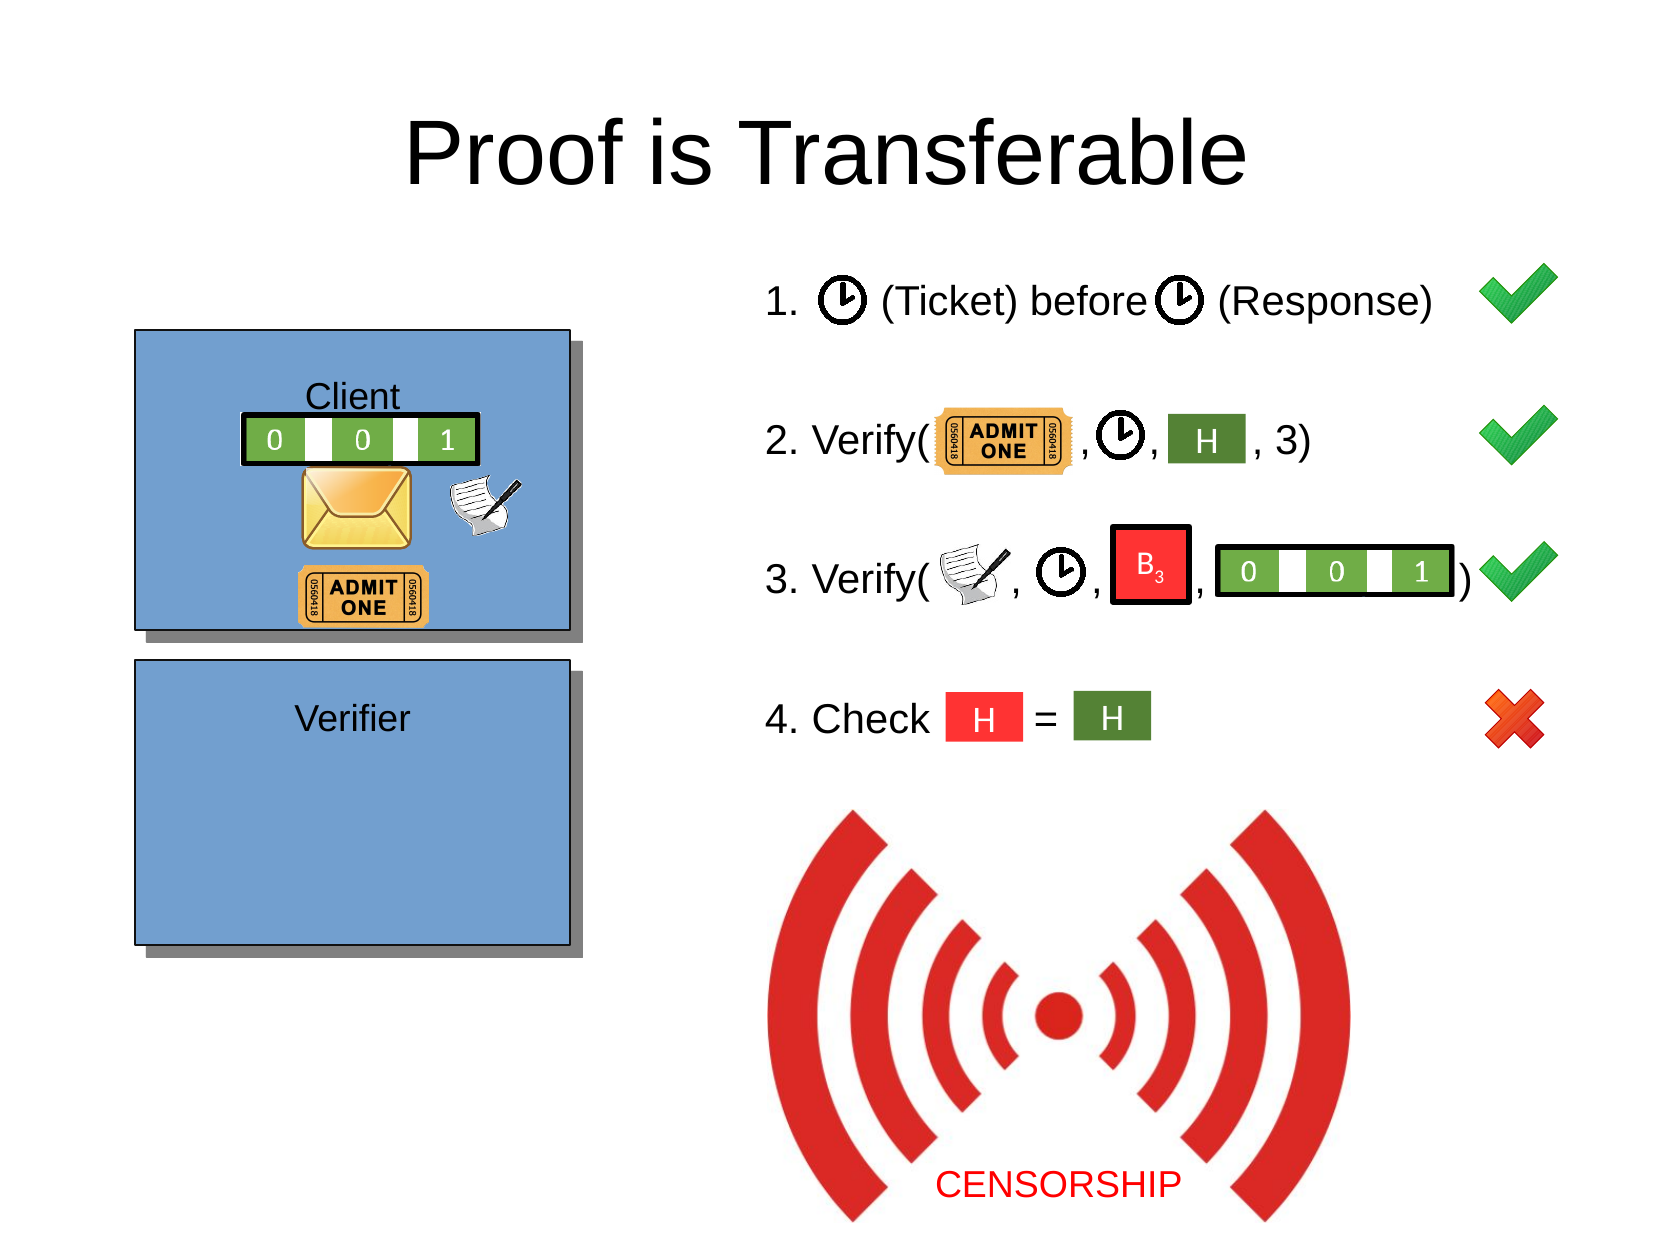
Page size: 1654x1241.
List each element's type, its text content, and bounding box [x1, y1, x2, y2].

picture [1463, 378, 1572, 487]
picture [767, 809, 1351, 1223]
picture [450, 475, 522, 536]
picture [1463, 514, 1572, 624]
title Proof is Transferable [82, 49, 1571, 257]
picture [1214, 544, 1455, 597]
text_box H [1168, 413, 1246, 464]
picture [1086, 407, 1154, 462]
text_box Client [135, 330, 571, 631]
picture [1026, 544, 1095, 599]
text_box H [1073, 690, 1152, 741]
picture [240, 412, 481, 632]
text_box B3 [1116, 530, 1186, 599]
picture [1463, 236, 1572, 346]
picture [1145, 272, 1213, 327]
text_box (Ticket) before (Response) Verify( , , , 3) Verify( , , , ) Check = [750, 270, 1654, 750]
picture [940, 544, 1011, 605]
text_box H [945, 692, 1024, 742]
picture [934, 407, 1073, 475]
text_box Verifier [135, 660, 571, 946]
picture [1463, 667, 1565, 770]
